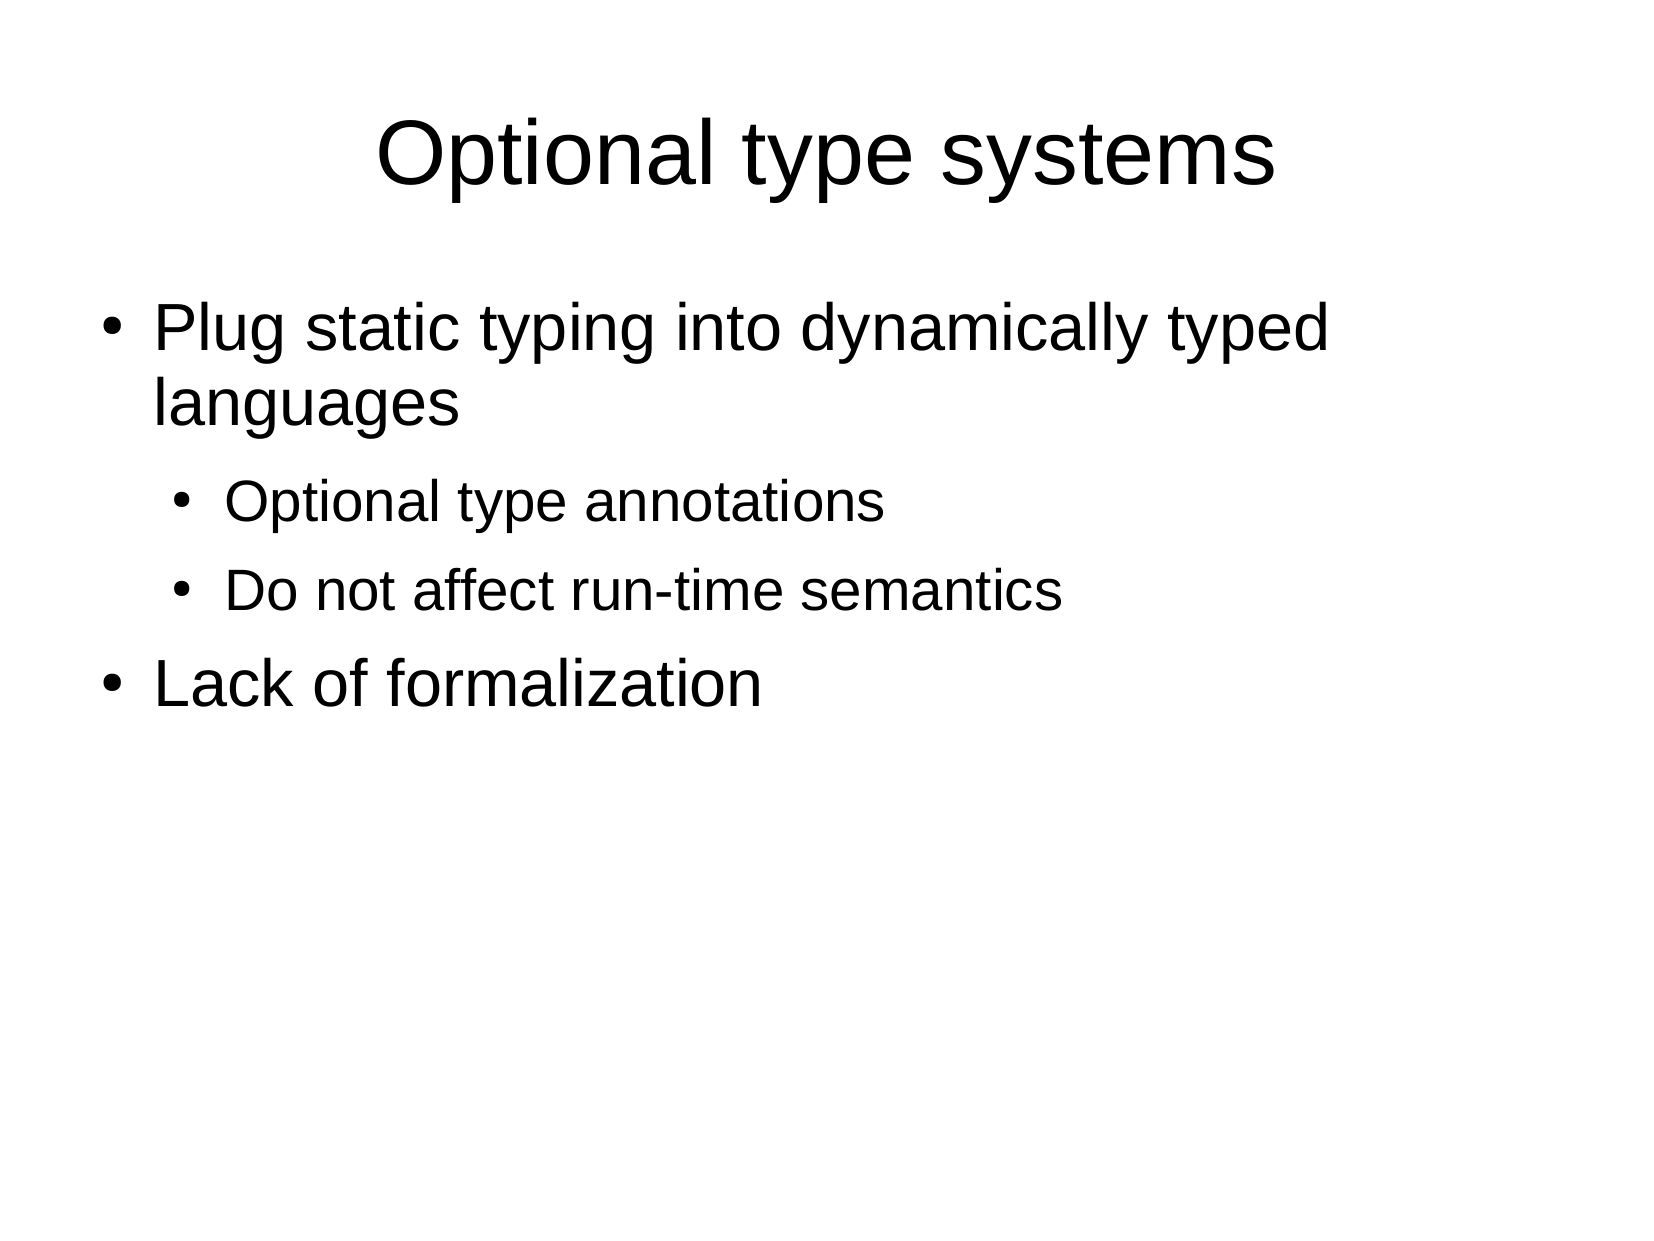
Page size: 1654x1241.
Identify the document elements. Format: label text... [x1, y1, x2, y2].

list Plug static typing into dynamically typed languages Optional type annotations Do not affect run-time semantics Lack of formalization [82, 290, 1571, 1109]
title Optional type systems [82, 49, 1571, 257]
